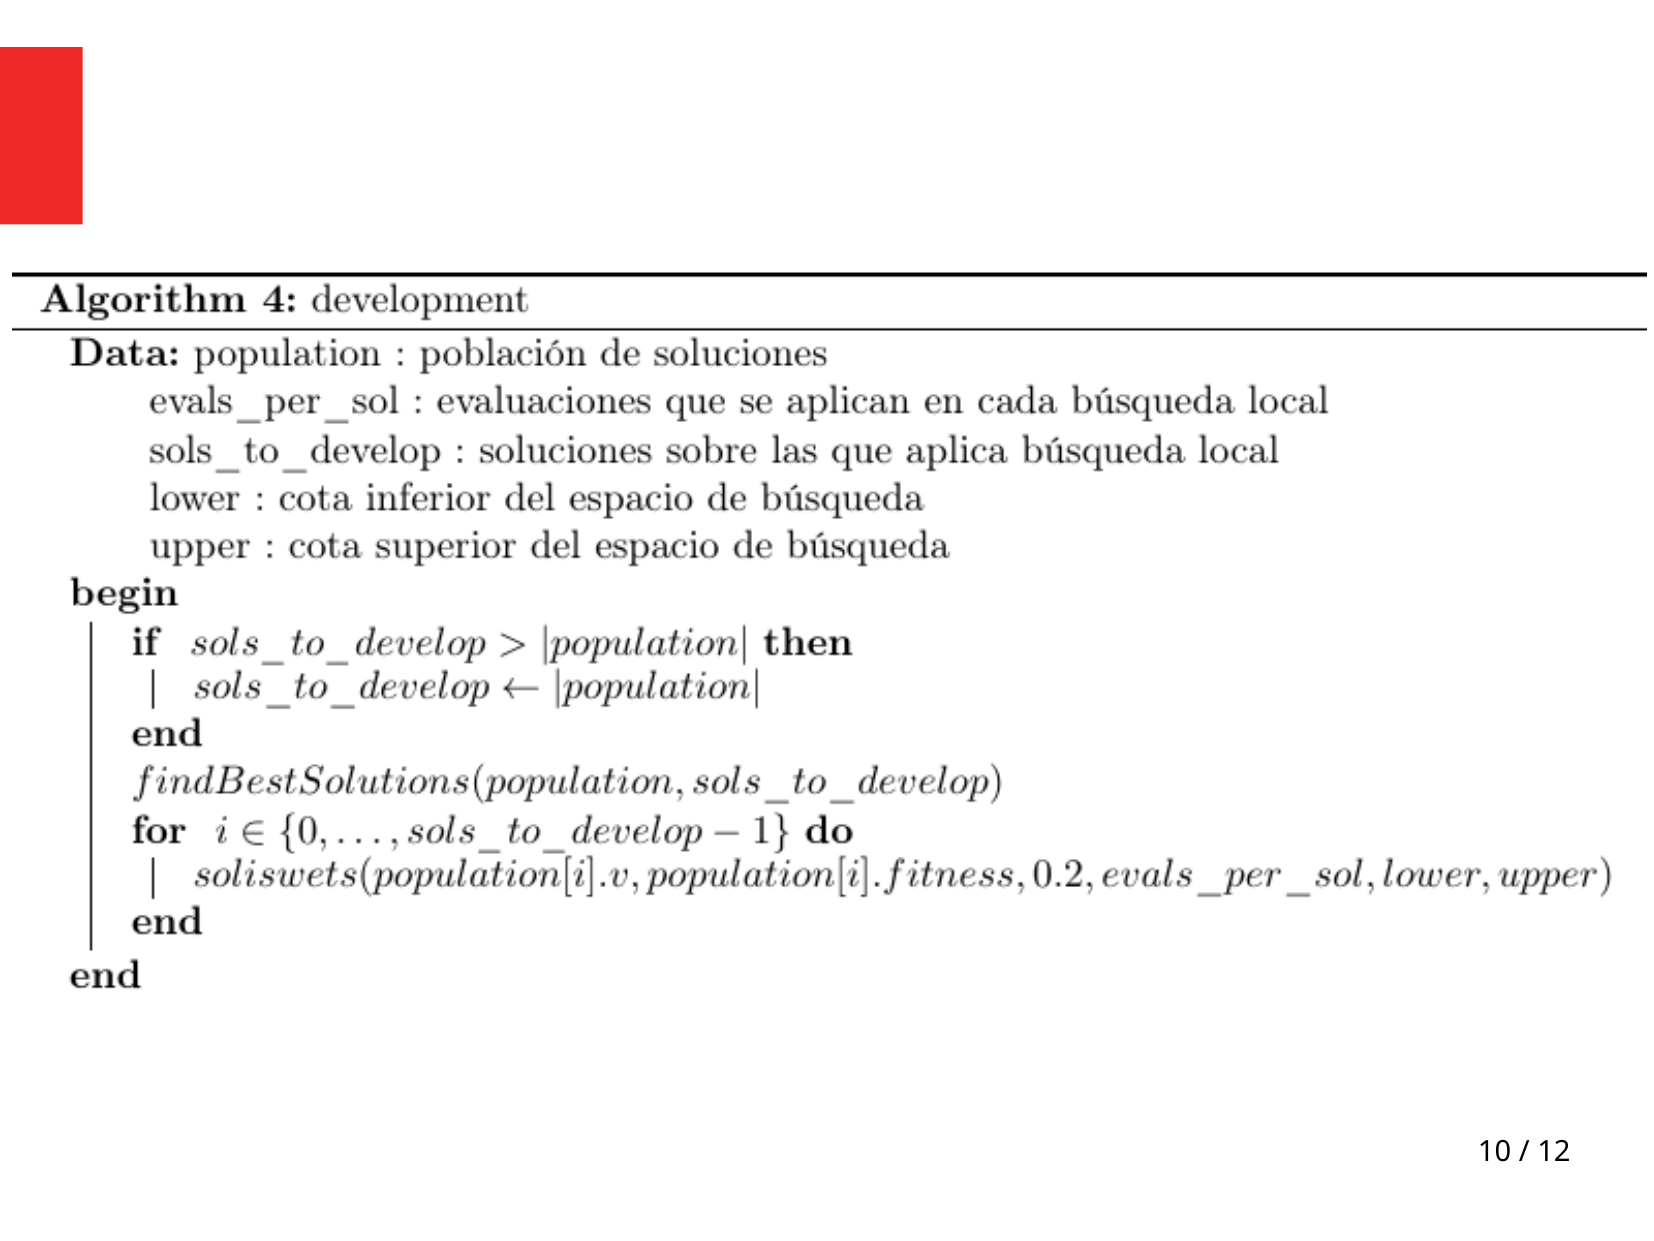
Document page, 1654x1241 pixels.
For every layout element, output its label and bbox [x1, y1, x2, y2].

picture [12, 271, 1647, 1012]
